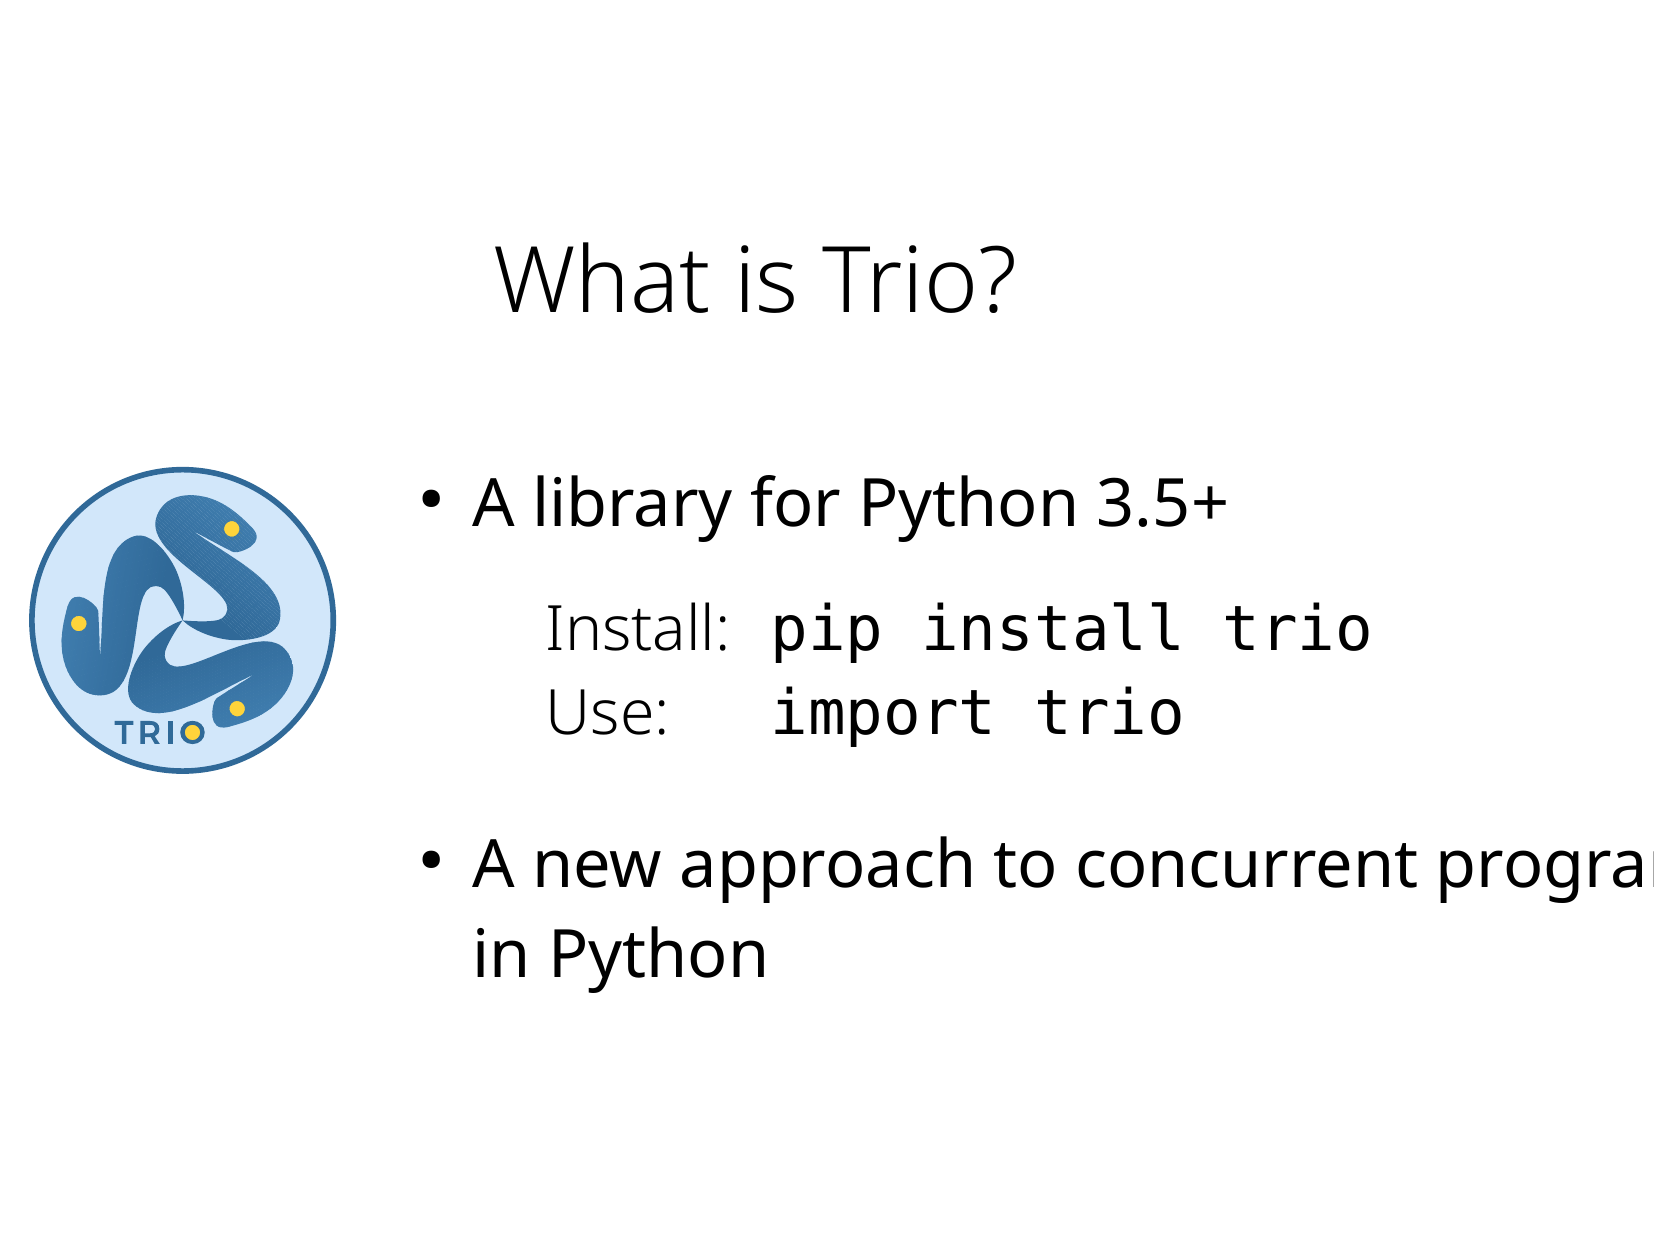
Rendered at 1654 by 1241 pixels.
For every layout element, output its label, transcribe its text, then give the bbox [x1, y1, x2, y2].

picture [29, 466, 337, 774]
list A library for Python 3.5+ A new approach to concurrent programming in Python [401, 455, 1654, 1175]
title What is Trio? [11, 173, 1500, 381]
text_box Install: pip install trio Use: import trio [530, 575, 1465, 744]
